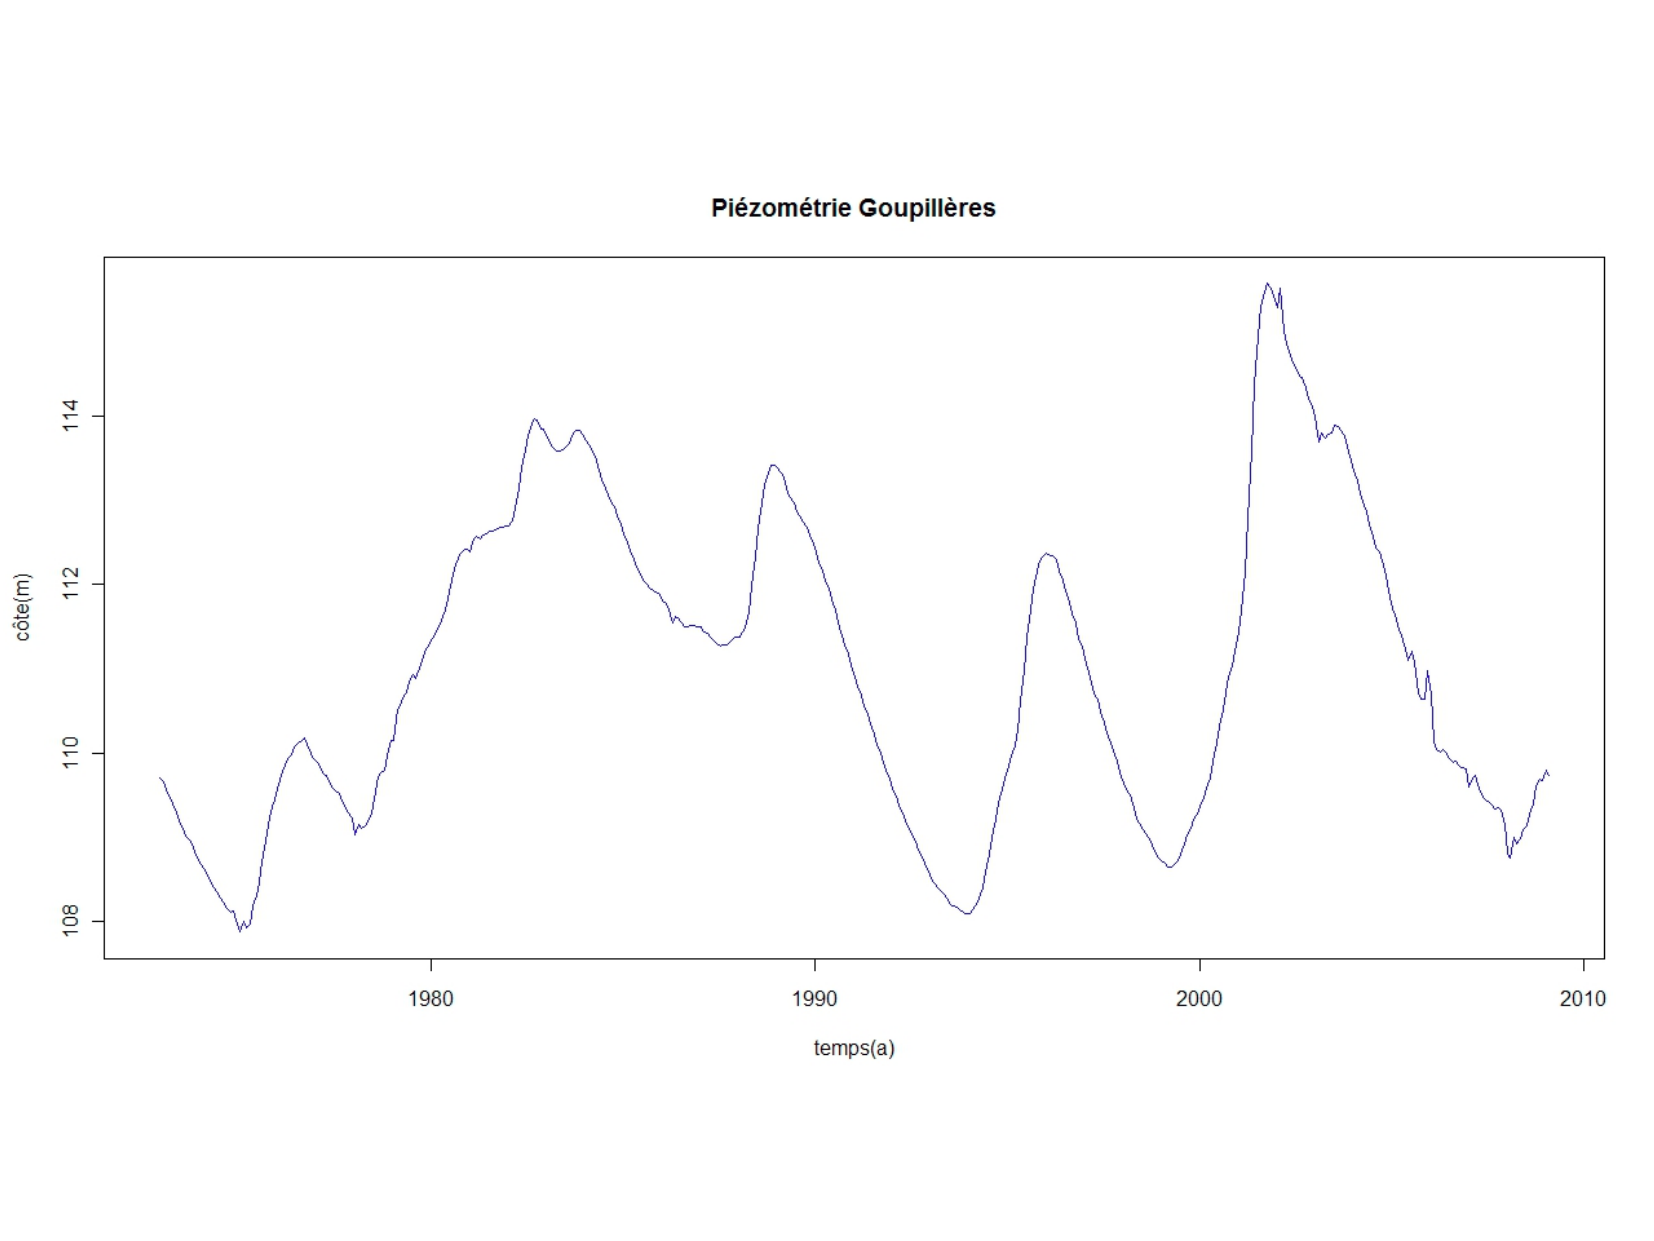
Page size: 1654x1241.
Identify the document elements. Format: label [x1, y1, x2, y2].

picture [3, 156, 1654, 1085]
